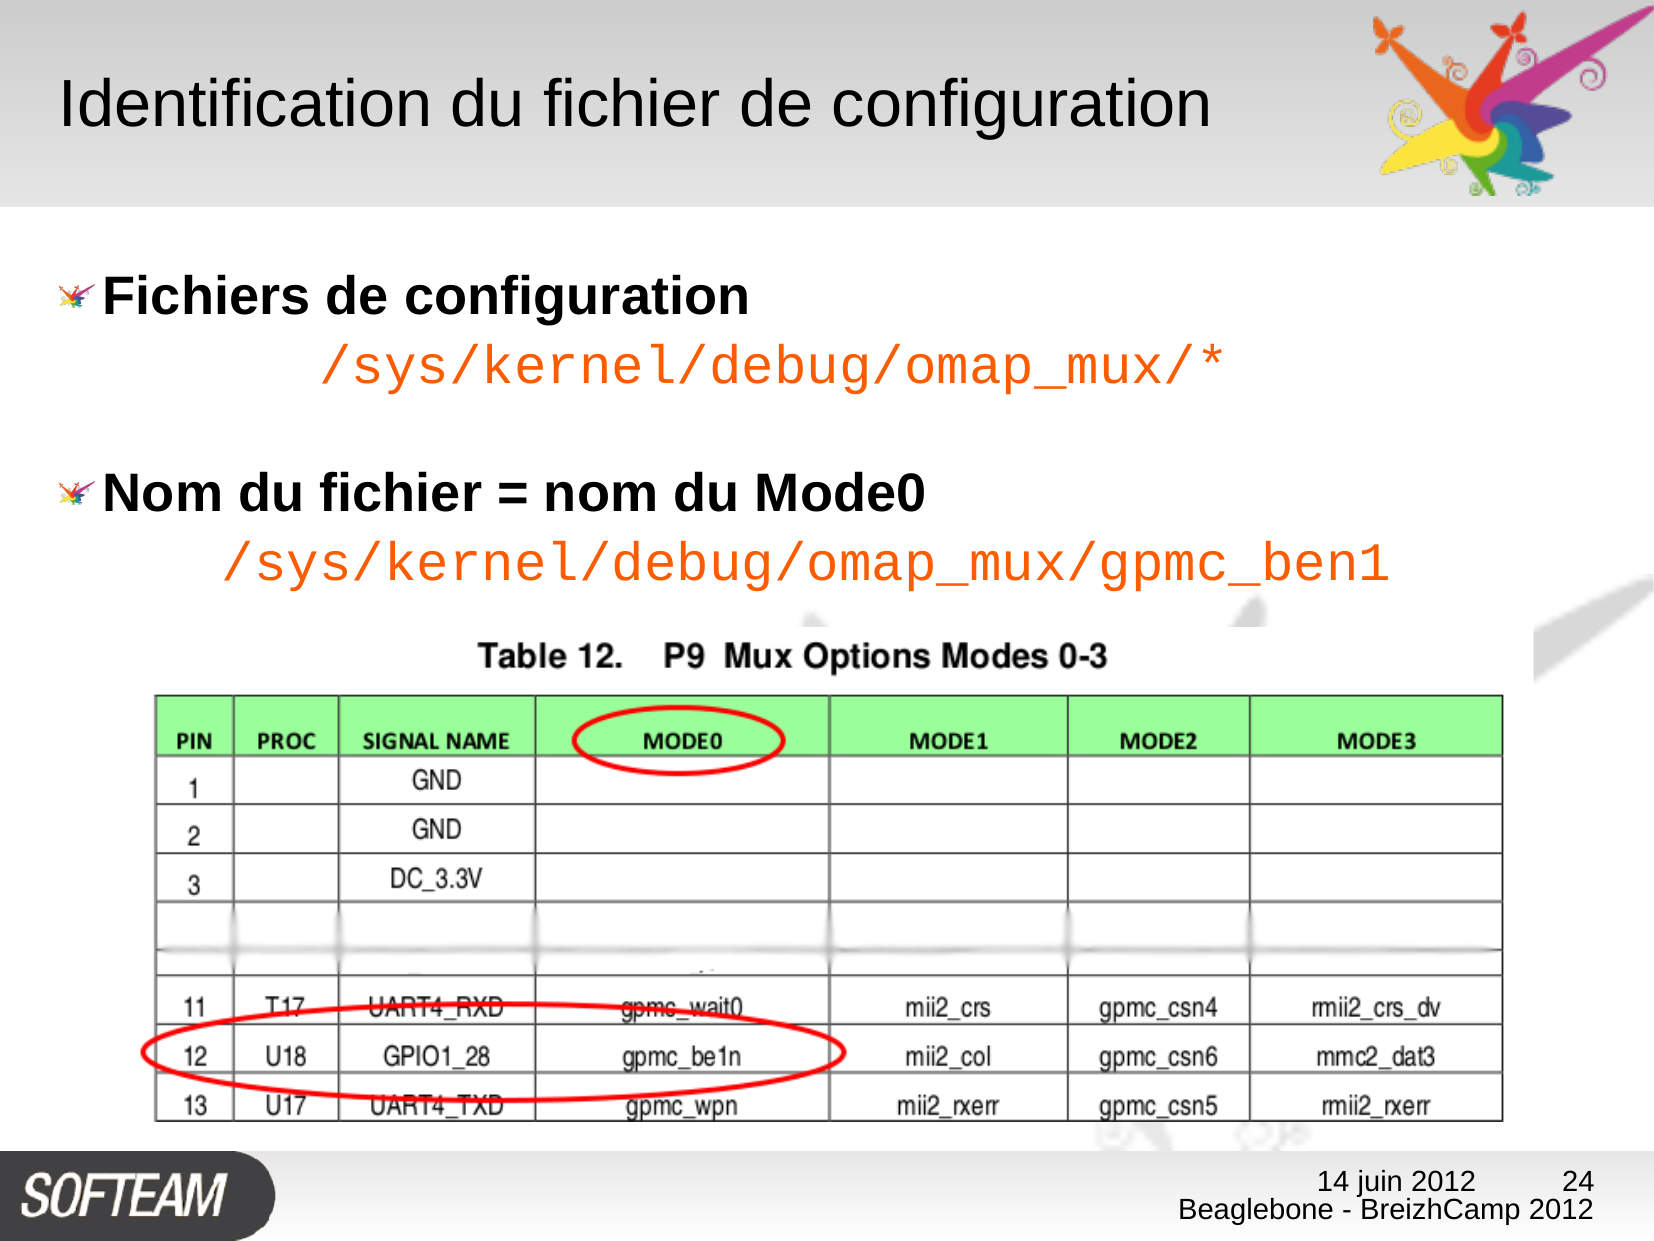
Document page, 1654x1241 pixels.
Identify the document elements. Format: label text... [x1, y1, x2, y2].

list Fichiers de configuration /sys/kernel/debug/omap_mux/* Nom du fichier = nom du Mode0 /sys/kernel/debug/omap_mux/gpmc_ben1 [59, 265, 1595, 985]
picture [0, 1151, 277, 1241]
title Identification du fichier de configuration [59, 29, 1359, 178]
picture [1372, 5, 1654, 196]
picture [119, 574, 1654, 1152]
